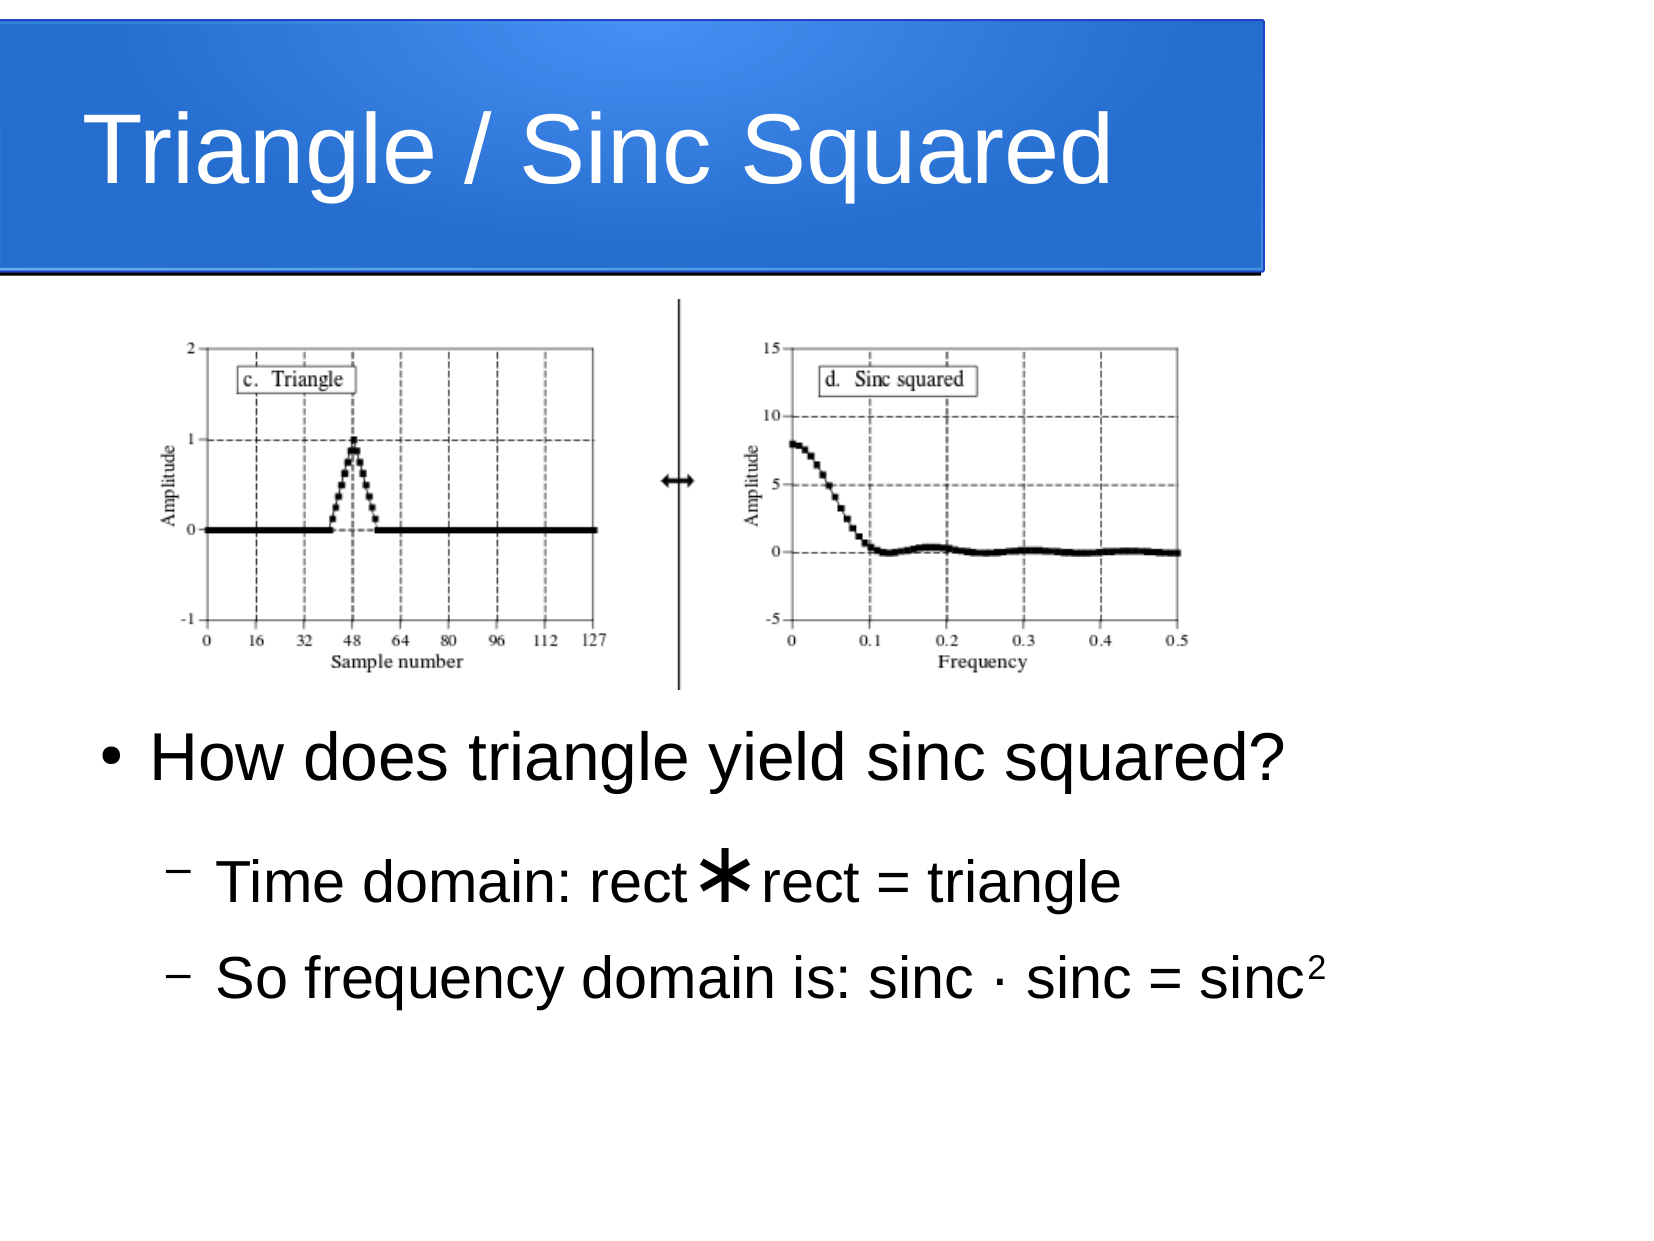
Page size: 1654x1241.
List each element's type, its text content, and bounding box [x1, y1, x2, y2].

list How does triangle yield sinc squared? Time domain: rect∗rect = triangle So frequency domain is: sinc · sinc = sinc2 [82, 299, 1571, 1019]
title Triangle / Sinc Squared [82, 47, 1235, 252]
picture [134, 299, 1246, 691]
